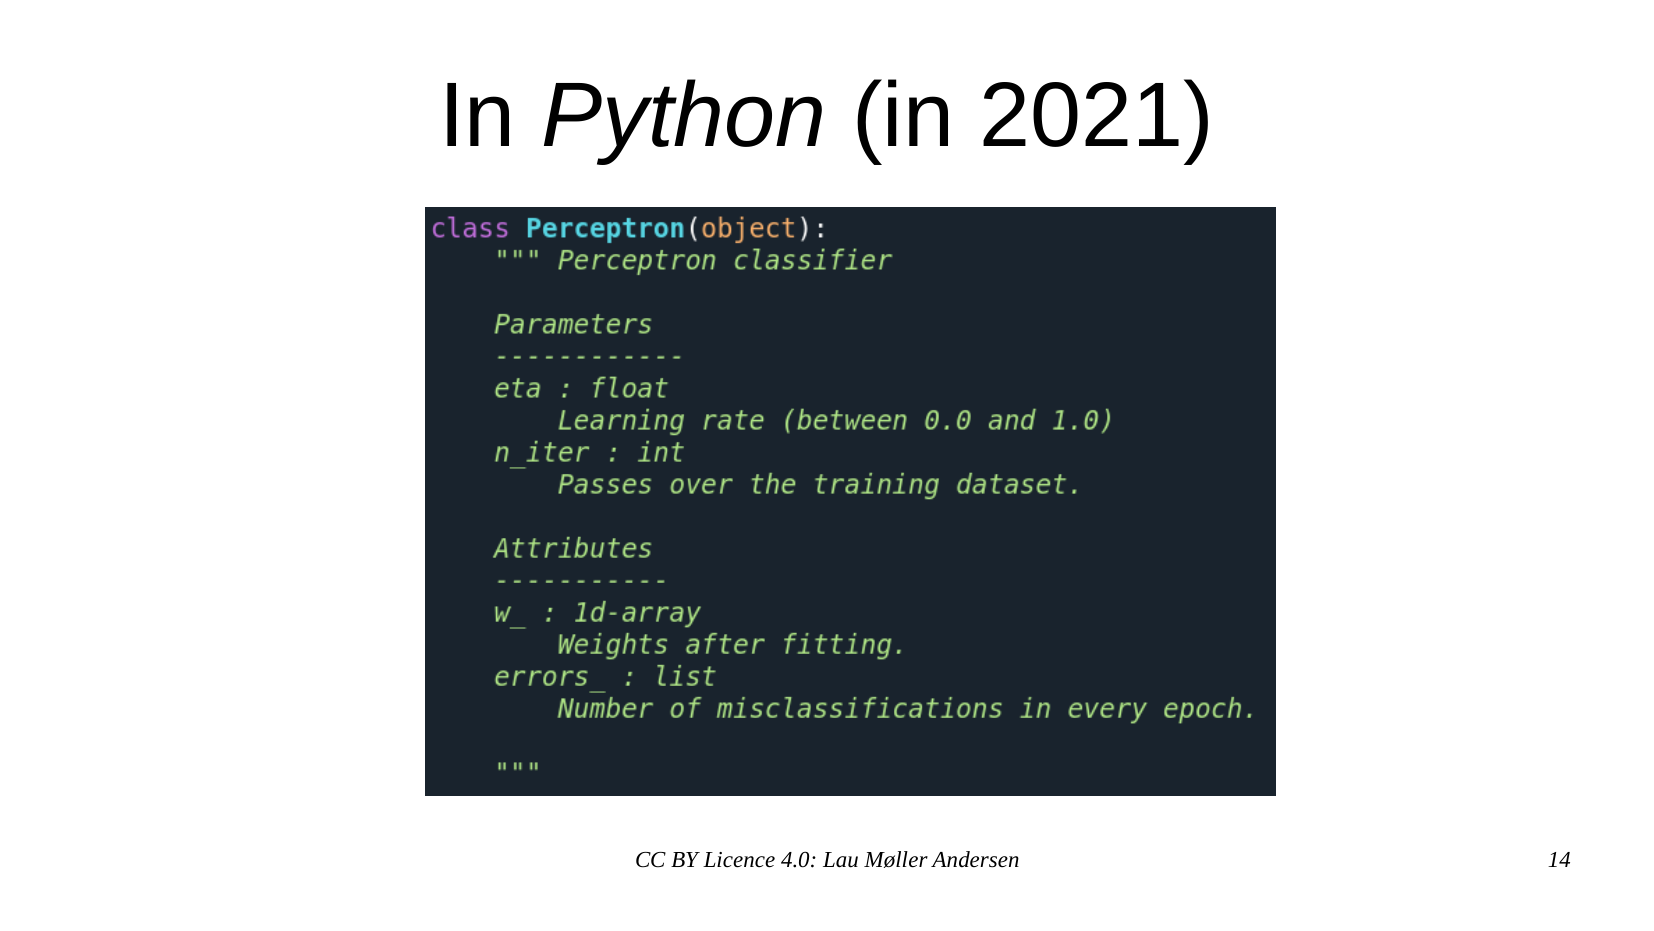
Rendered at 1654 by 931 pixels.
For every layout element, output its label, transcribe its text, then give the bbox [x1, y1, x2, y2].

picture [425, 207, 1276, 796]
title In Python (in 2021) [82, 37, 1571, 193]
